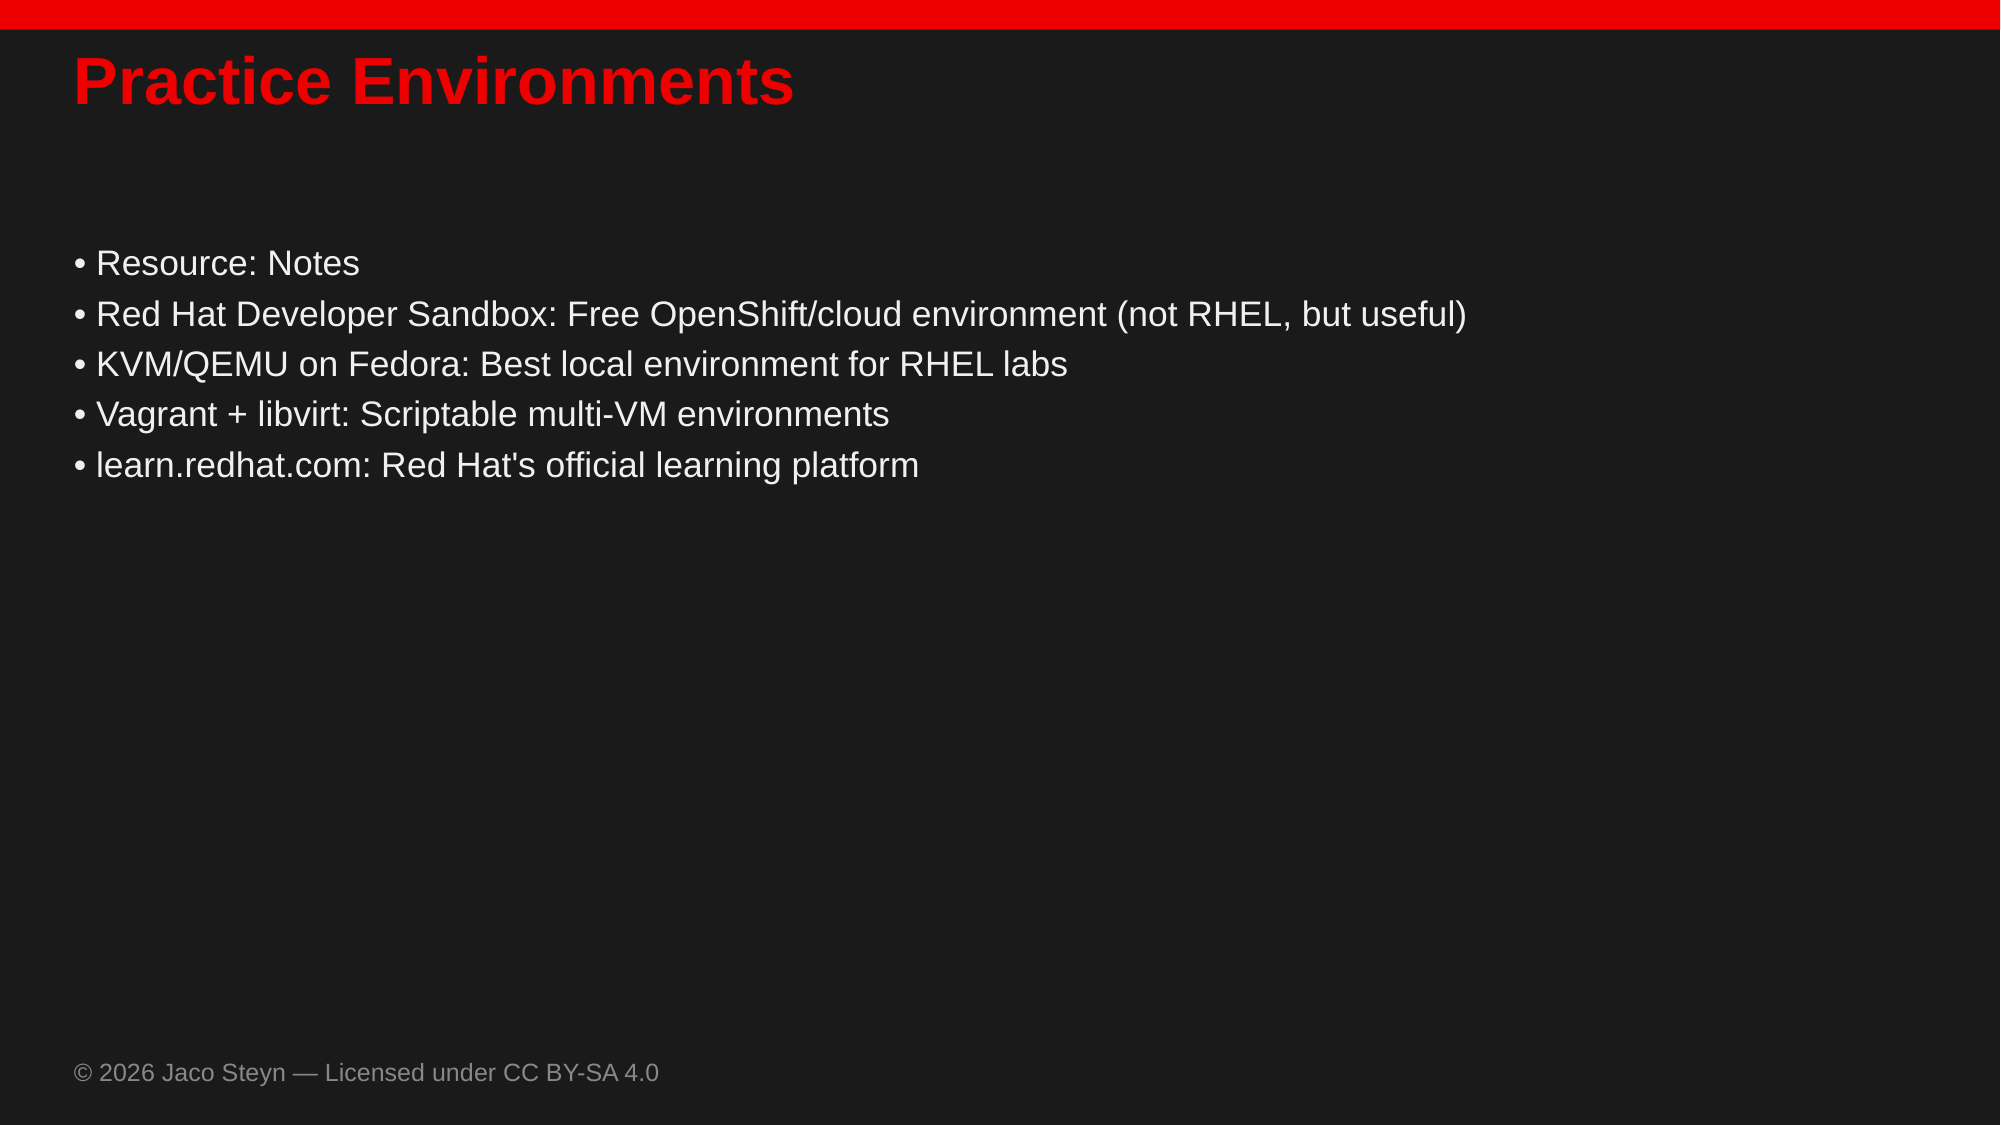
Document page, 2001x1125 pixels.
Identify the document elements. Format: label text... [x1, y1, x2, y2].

text_box • Resource: Notes • Red Hat Developer Sandbox: Free OpenShift/cloud environment (not RHEL, but useful) • KVM/QEMU on Fedora: Best local environment for RHEL labs • Vagrant + libvirt: Scriptable multi-VM environments • learn.redhat.com: Red Hat's official learning platform [59, 236, 1942, 1037]
text_box Practice Environments [59, 36, 1942, 208]
text_box [0, 0, 2001, 30]
text_box © 2026 Jaco Steyn — Licensed under CC BY-SA 4.0 [59, 1051, 1942, 1093]
